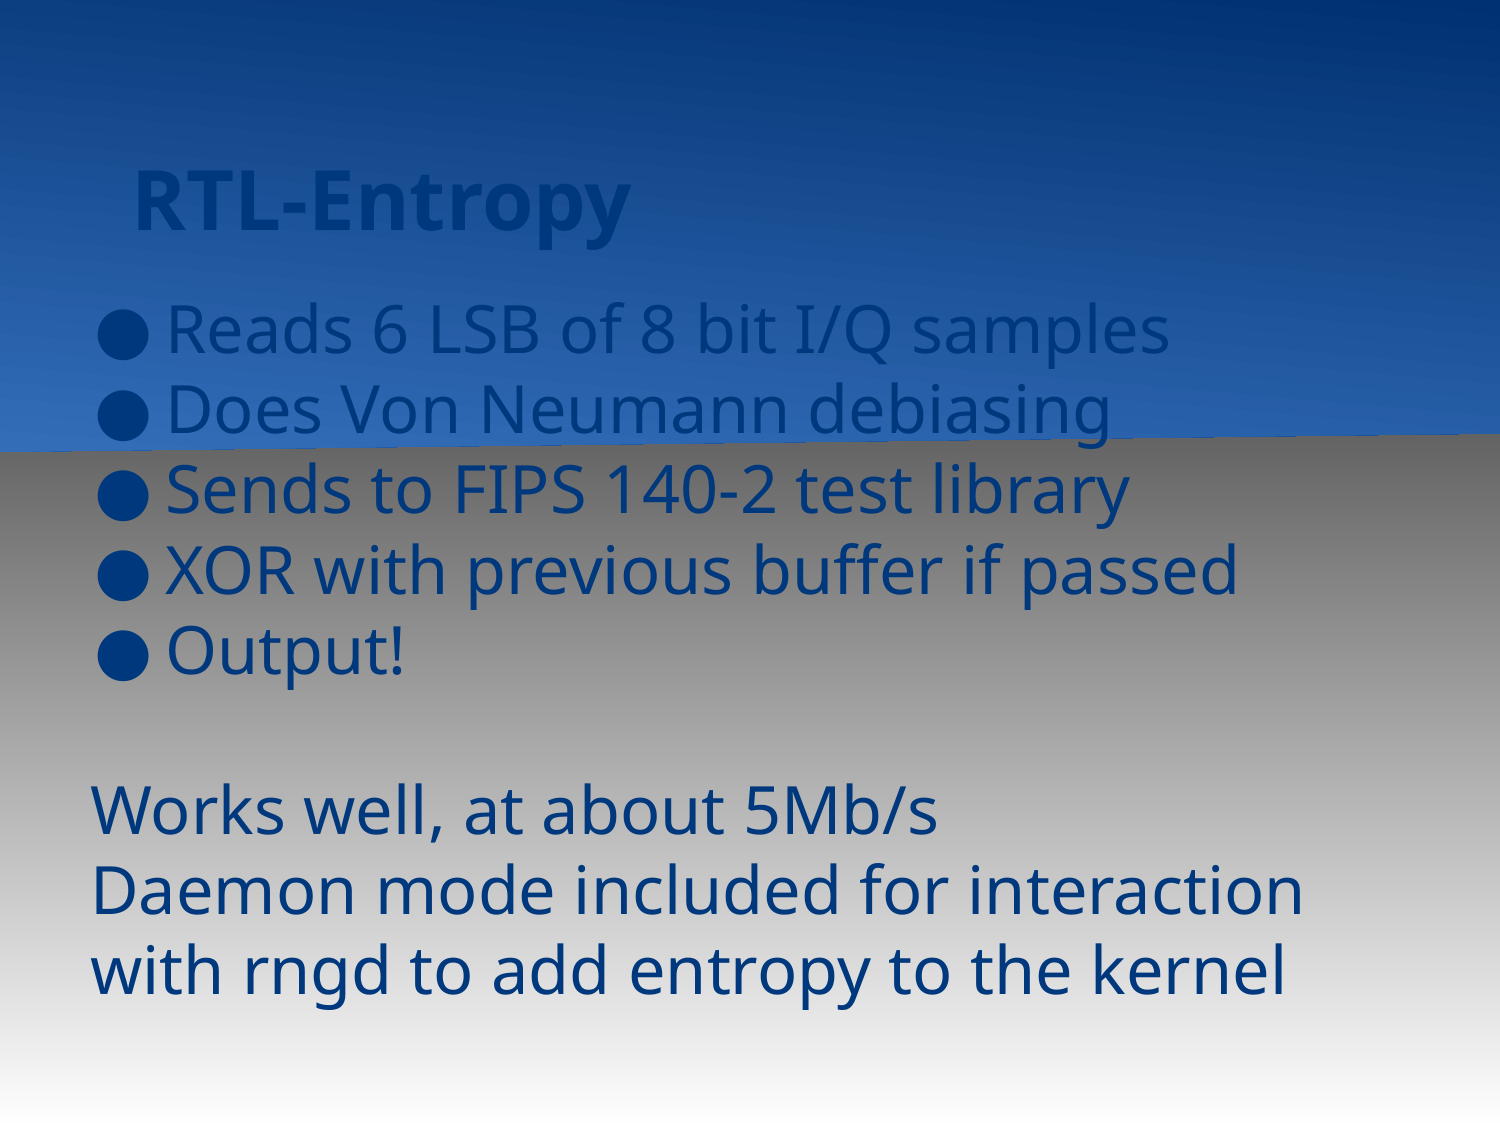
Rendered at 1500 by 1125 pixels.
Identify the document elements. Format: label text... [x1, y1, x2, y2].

title RTL-Entropy [75, 45, 1425, 263]
list Reads 6 LSB of 8 bit I/Q samples Does Von Neumann debiasing Sends to FIPS 140-2 test library XOR with previous buffer if passed Output! Works well, at about 5Mb/s Daemon mode included for interaction with rngd to add entropy to the kernel [75, 272, 1425, 1067]
